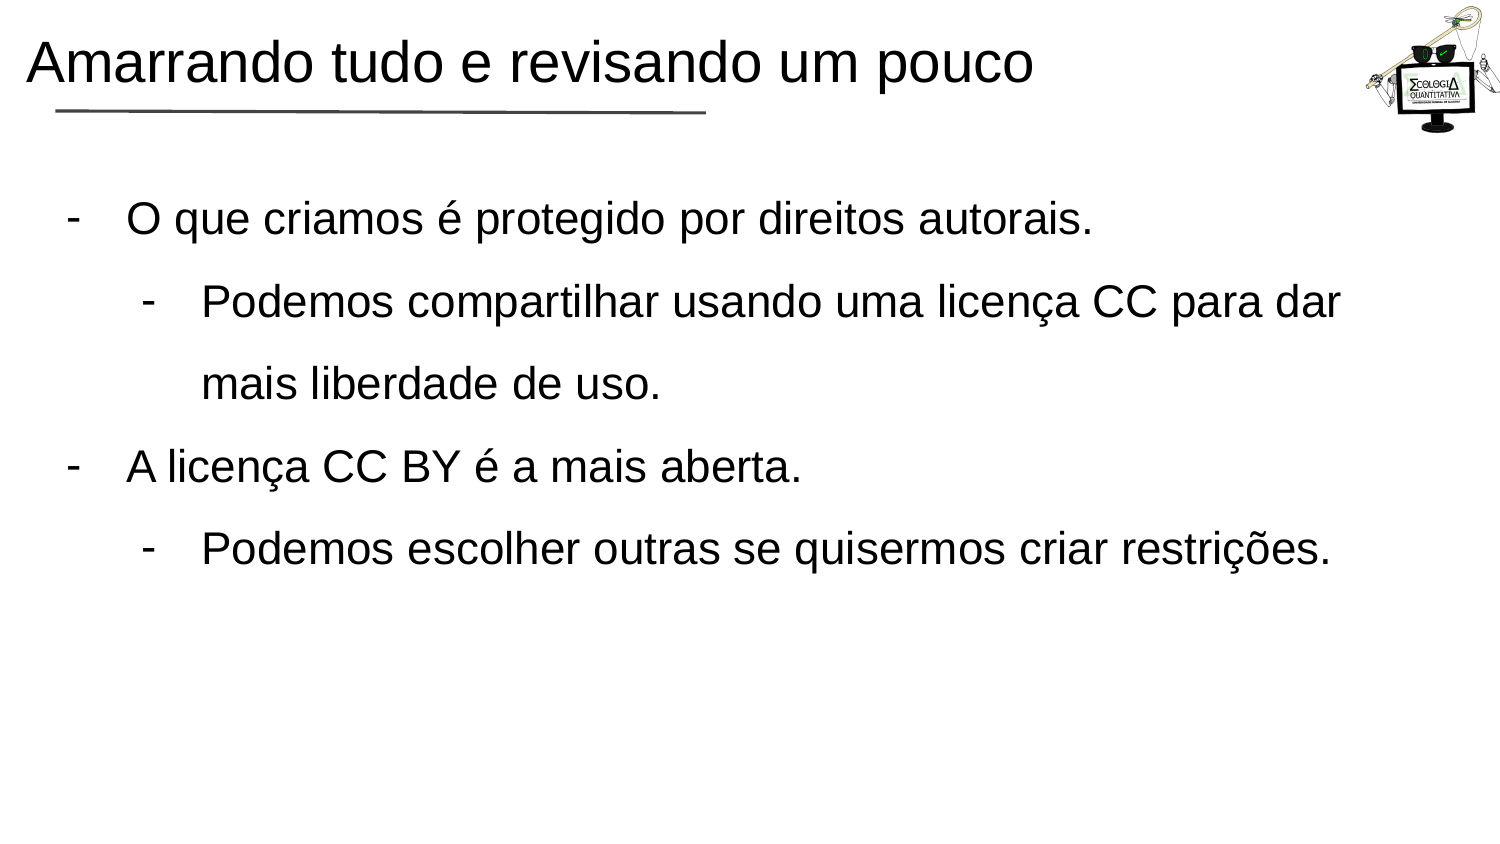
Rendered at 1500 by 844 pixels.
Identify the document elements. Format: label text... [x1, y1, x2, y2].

picture [1365, 3, 1500, 135]
text_box O que criamos é protegido por direitos autorais. Podemos compartilhar usando uma licença CC para dar mais liberdade de uso. A licença CC BY é a mais aberta. Podemos escolher outras se quisermos criar restrições. [36, 146, 1412, 566]
text_box Amarrando tudo e revisando um pouco [11, 9, 1210, 117]
